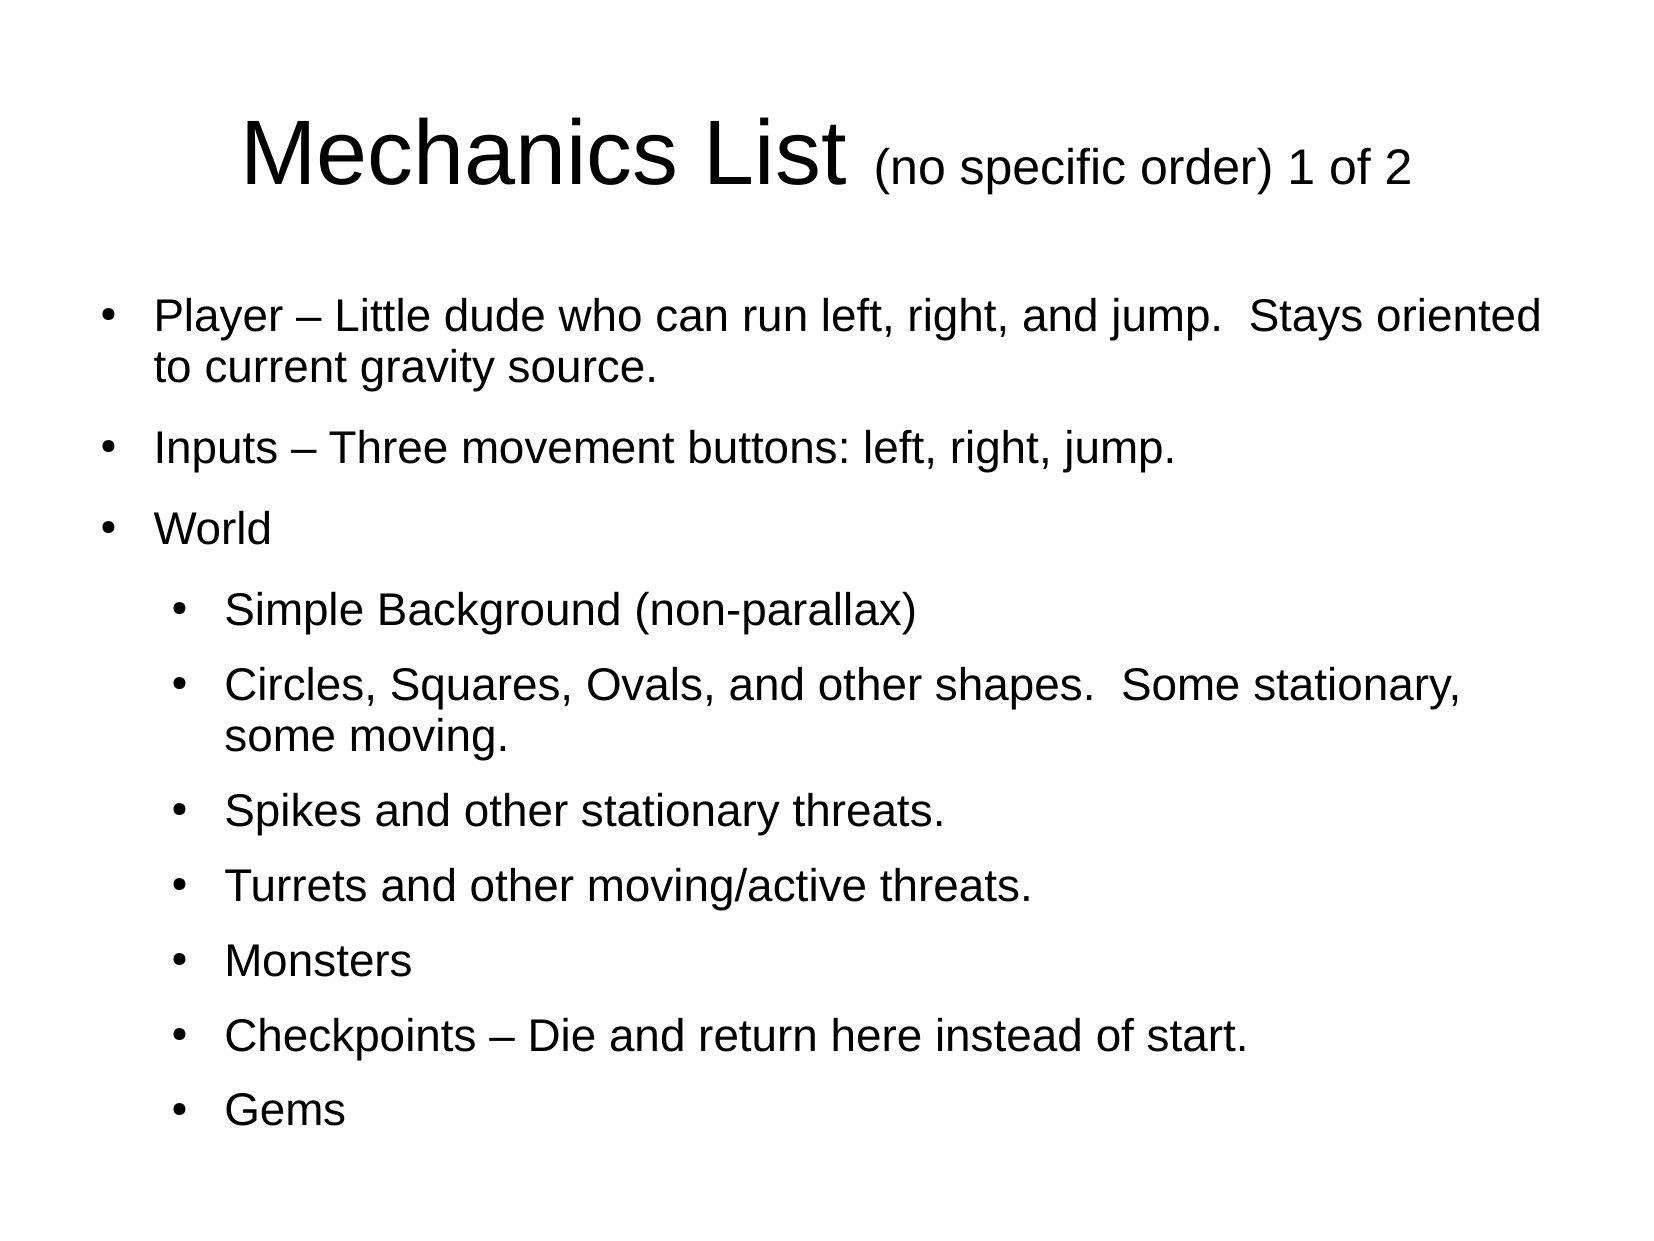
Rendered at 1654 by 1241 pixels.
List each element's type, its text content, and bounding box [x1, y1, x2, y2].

list Player – Little dude who can run left, right, and jump. Stays oriented to current gravity source. Inputs – Three movement buttons: left, right, jump. World Simple Background (non-parallax) Circles, Squares, Ovals, and other shapes. Some stationary, some moving. Spikes and other stationary threats. Turrets and other moving/active threats. Monsters Checkpoints – Die and return here instead of start. Gems [82, 290, 1571, 1133]
title Mechanics List (no specific order) 1 of 2 [82, 49, 1571, 257]
